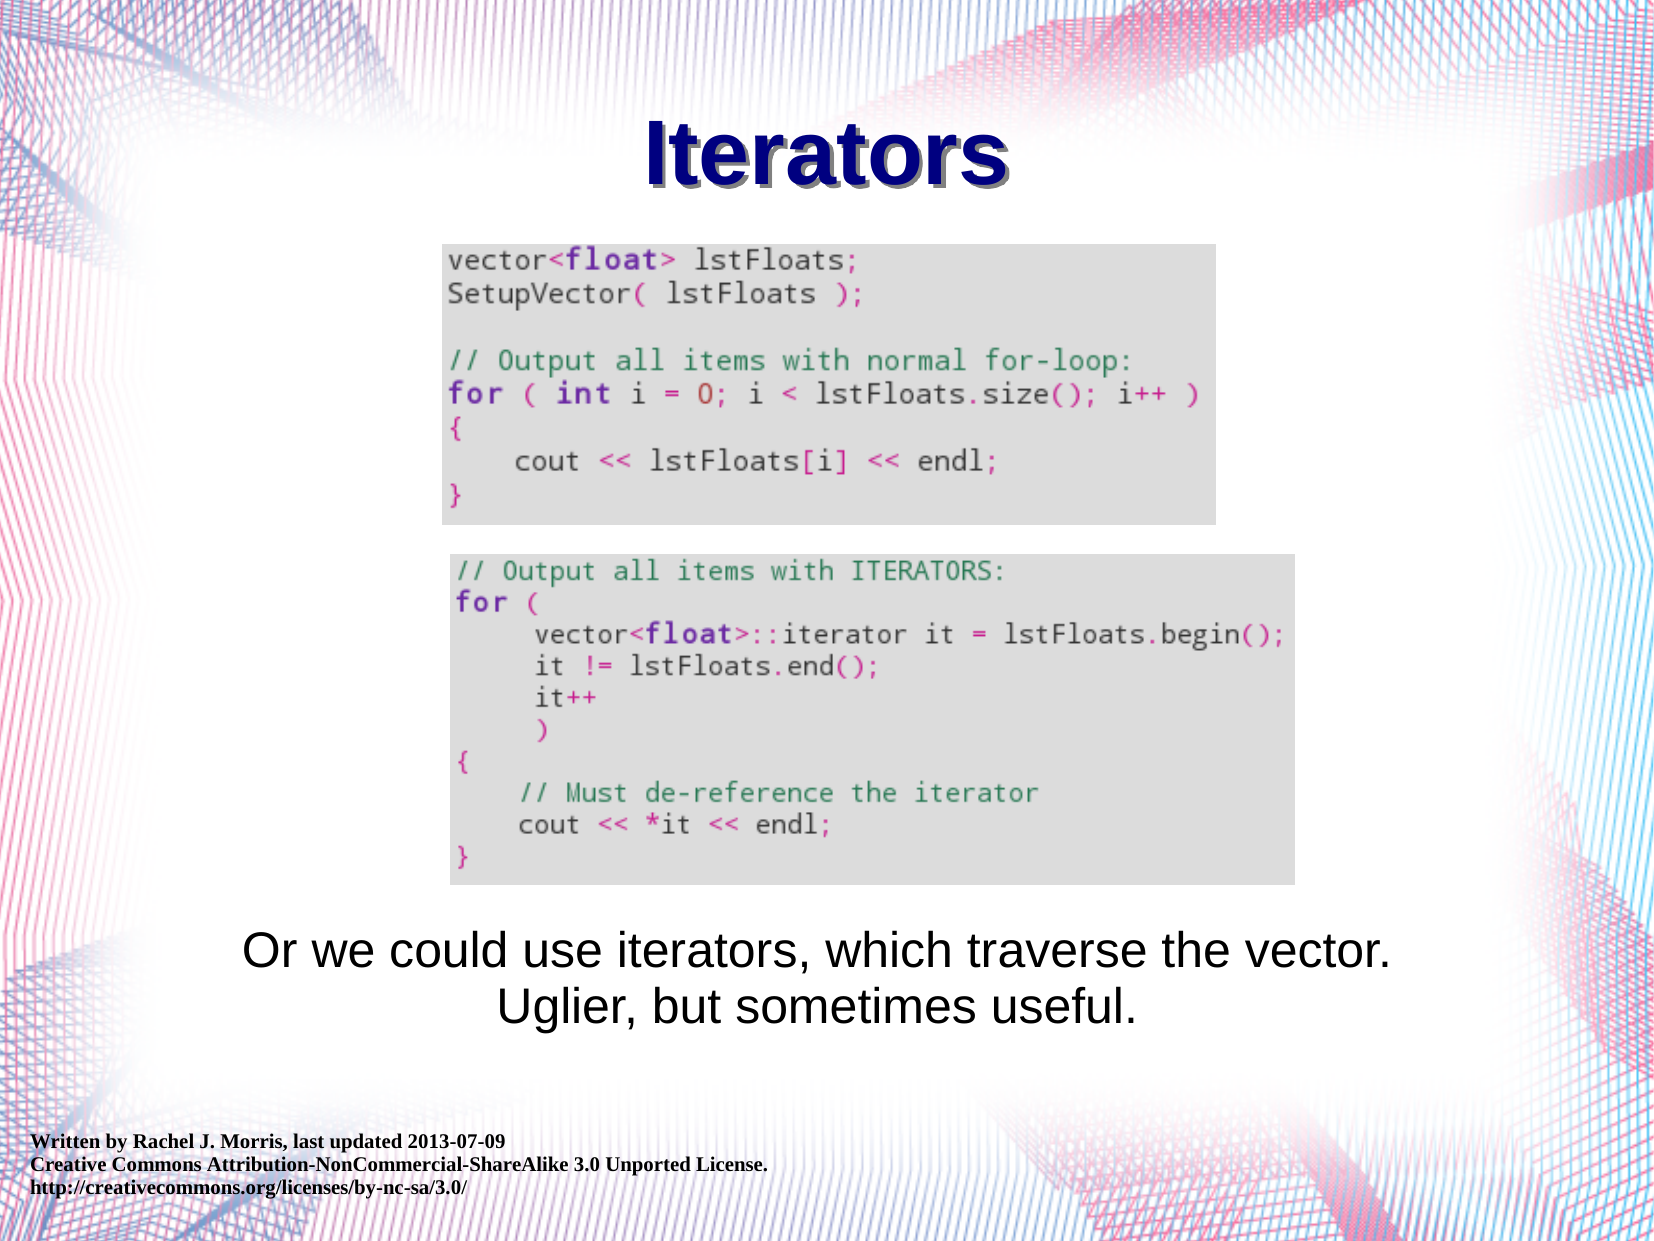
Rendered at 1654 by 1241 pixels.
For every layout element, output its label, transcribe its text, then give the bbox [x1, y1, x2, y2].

title Iterators [82, 49, 1571, 257]
text_box Or we could use iterators, which traverse the vector. Uglier, but sometimes useful. [135, 915, 1501, 1042]
picture [0, 0, 1654, 1241]
